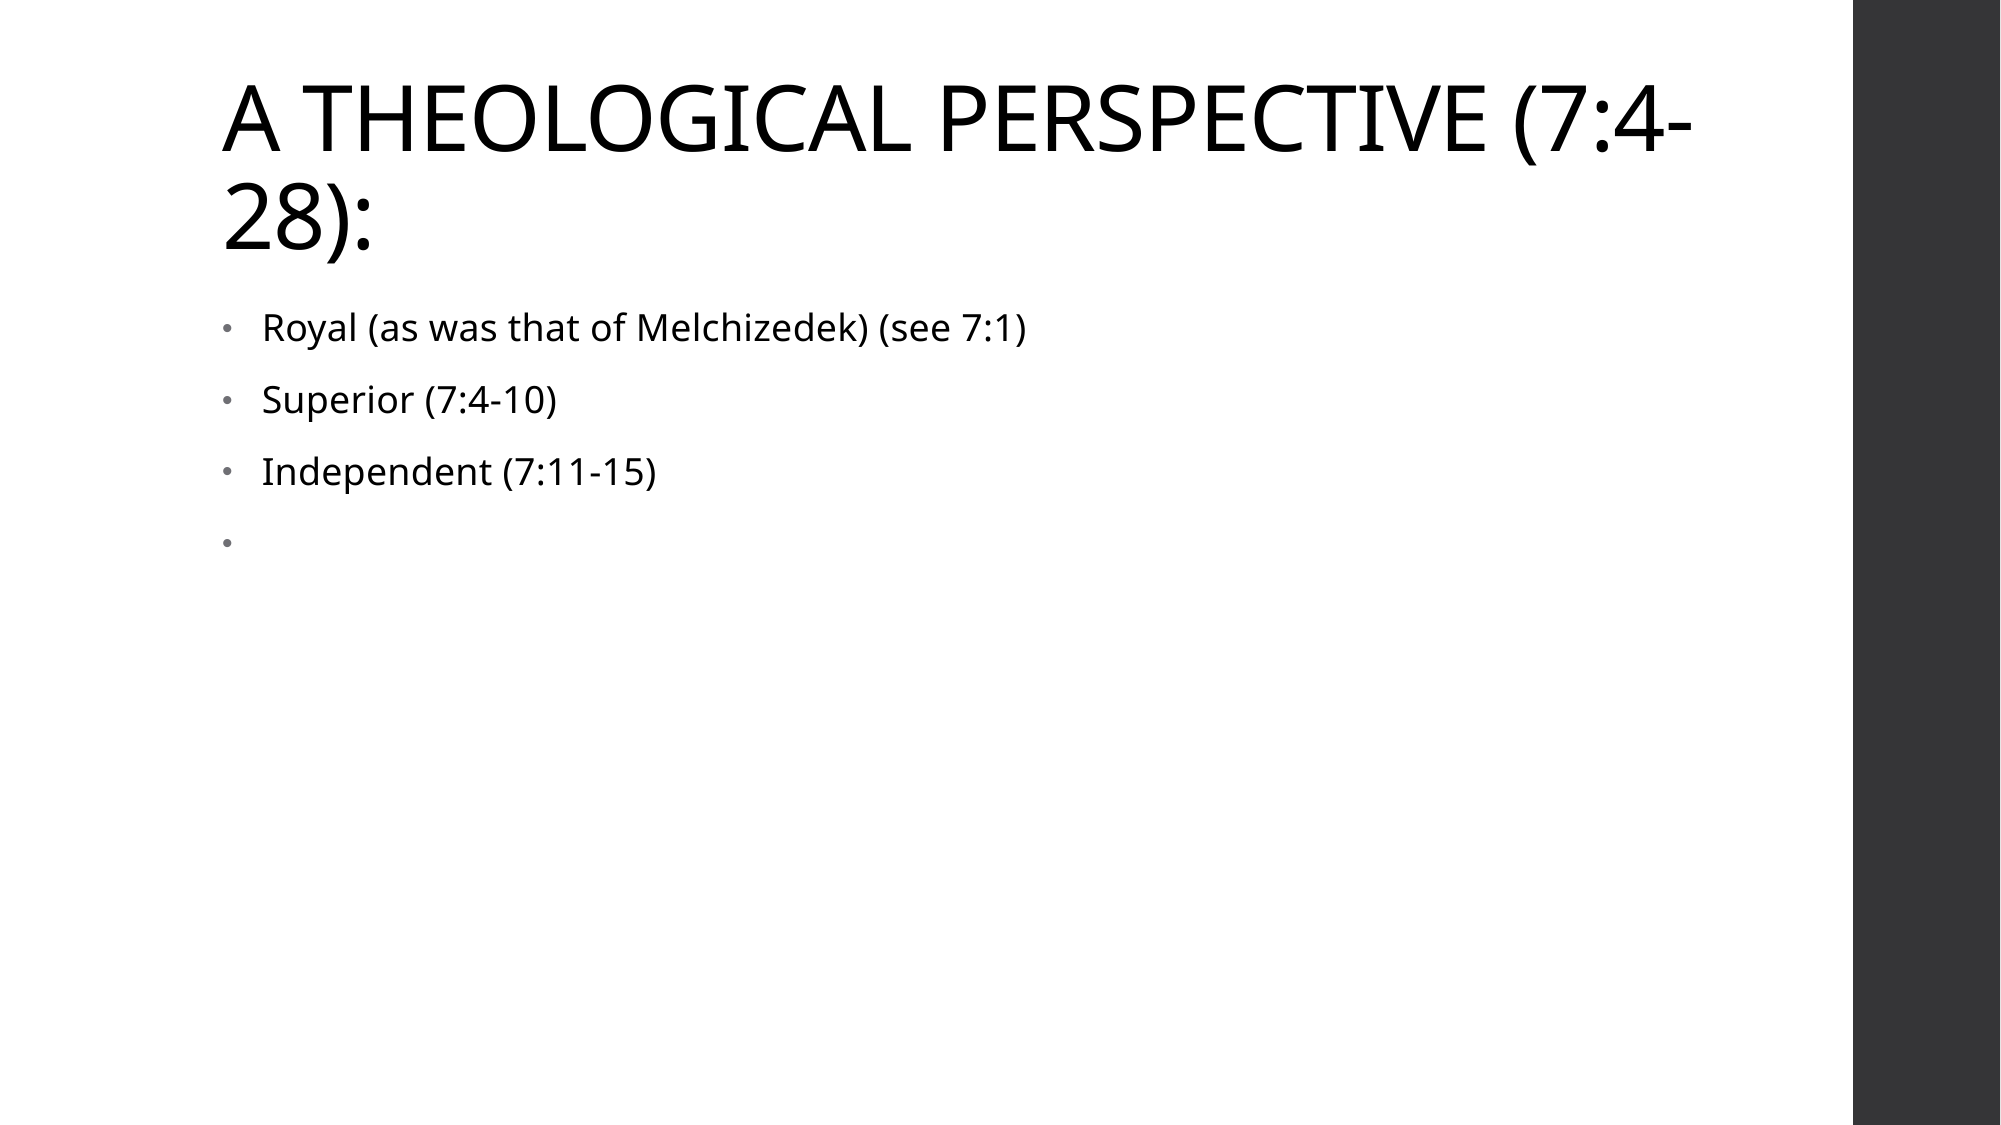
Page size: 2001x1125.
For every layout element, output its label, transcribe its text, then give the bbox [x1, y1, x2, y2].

list Royal (as was that of Melchizedek) (see 7:1) Superior (7:4-10) Independent (7:11-15) [206, 299, 1617, 1014]
title A THEOLOGICAL PERSPECTIVE (7:4-28): [206, 60, 1797, 278]
